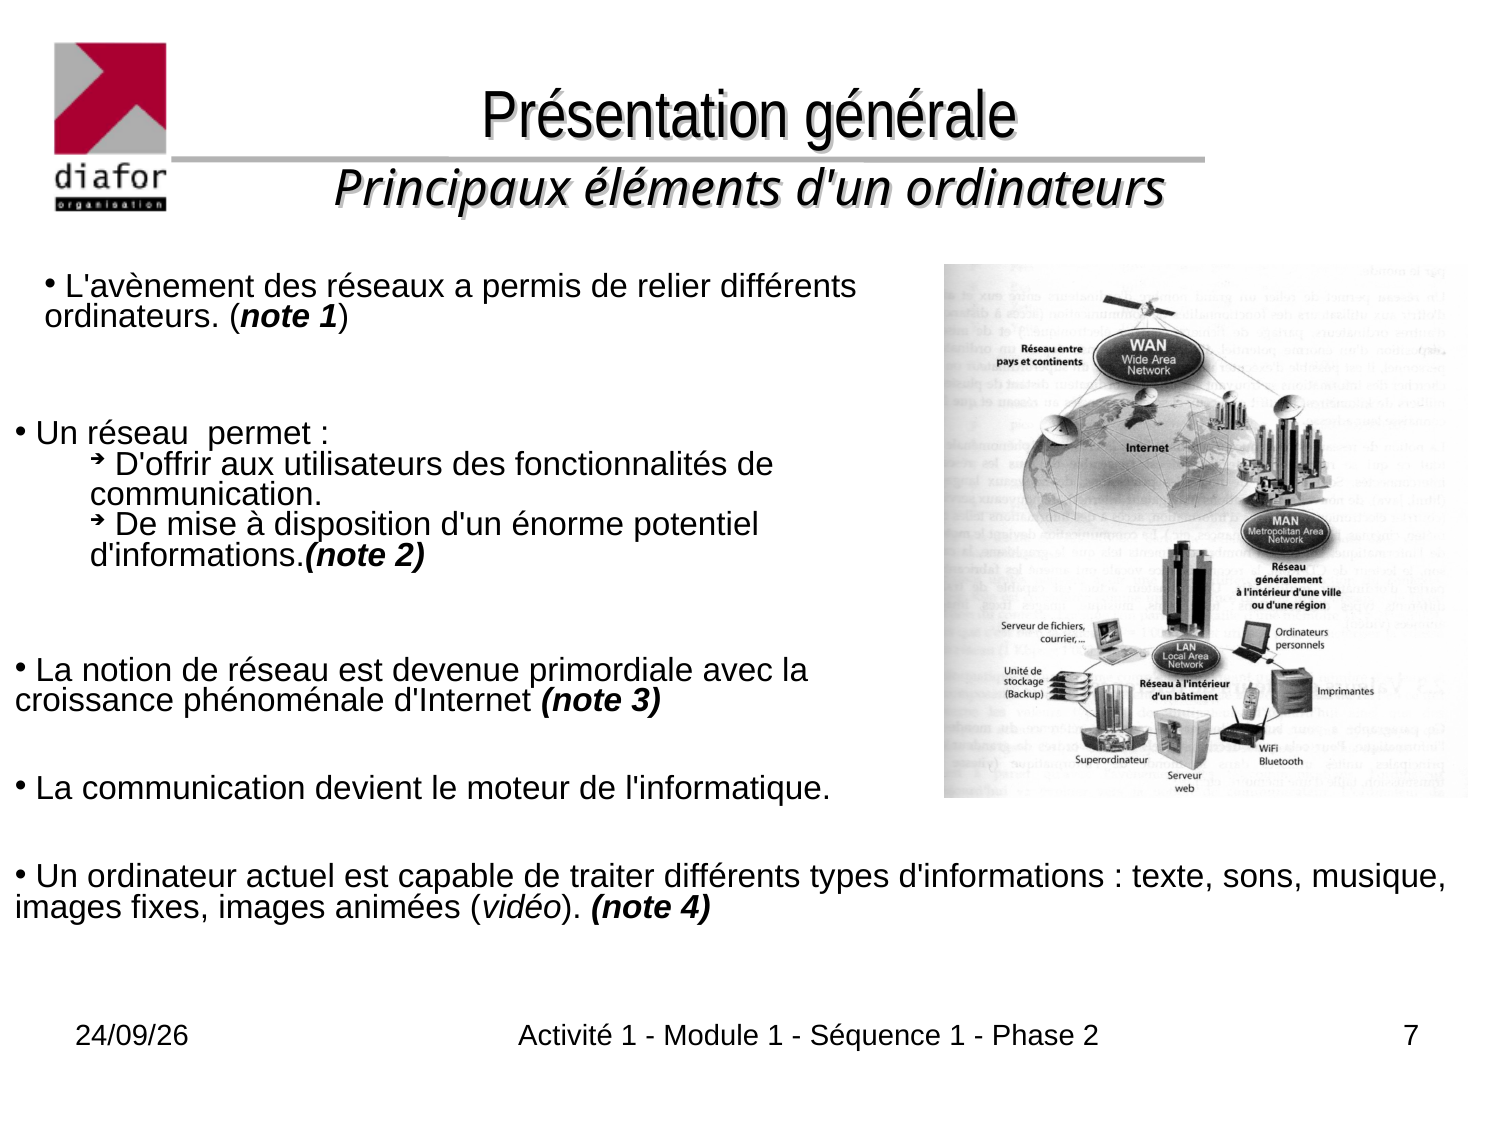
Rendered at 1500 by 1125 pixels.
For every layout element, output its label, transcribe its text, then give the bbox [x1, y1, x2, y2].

title Présentation générale Principaux éléments d'un ordinateurs [75, 45, 1426, 250]
text_box La communication devient le moteur de l'informatique. [0, 767, 848, 813]
picture [53, 42, 168, 213]
text_box Un ordinateur actuel est capable de traiter différents types d'informations : texte, sons, musique, images fixes, images animées (vidéo). (note 4) [0, 856, 1500, 932]
picture [944, 264, 1468, 798]
text_box L'avènement des réseaux a permis de relier différents ordinateurs. (note 1) [29, 265, 916, 342]
text_box La notion de réseau est devenue primordiale avec la croissance phénoménale d'Internet (note 3) [0, 649, 916, 726]
text_box Un réseau permet : D'offrir aux utilisateurs des fonctionnalités de communication. De mise à disposition d'un énorme potentiel d'informations.(note 2) [0, 413, 916, 580]
